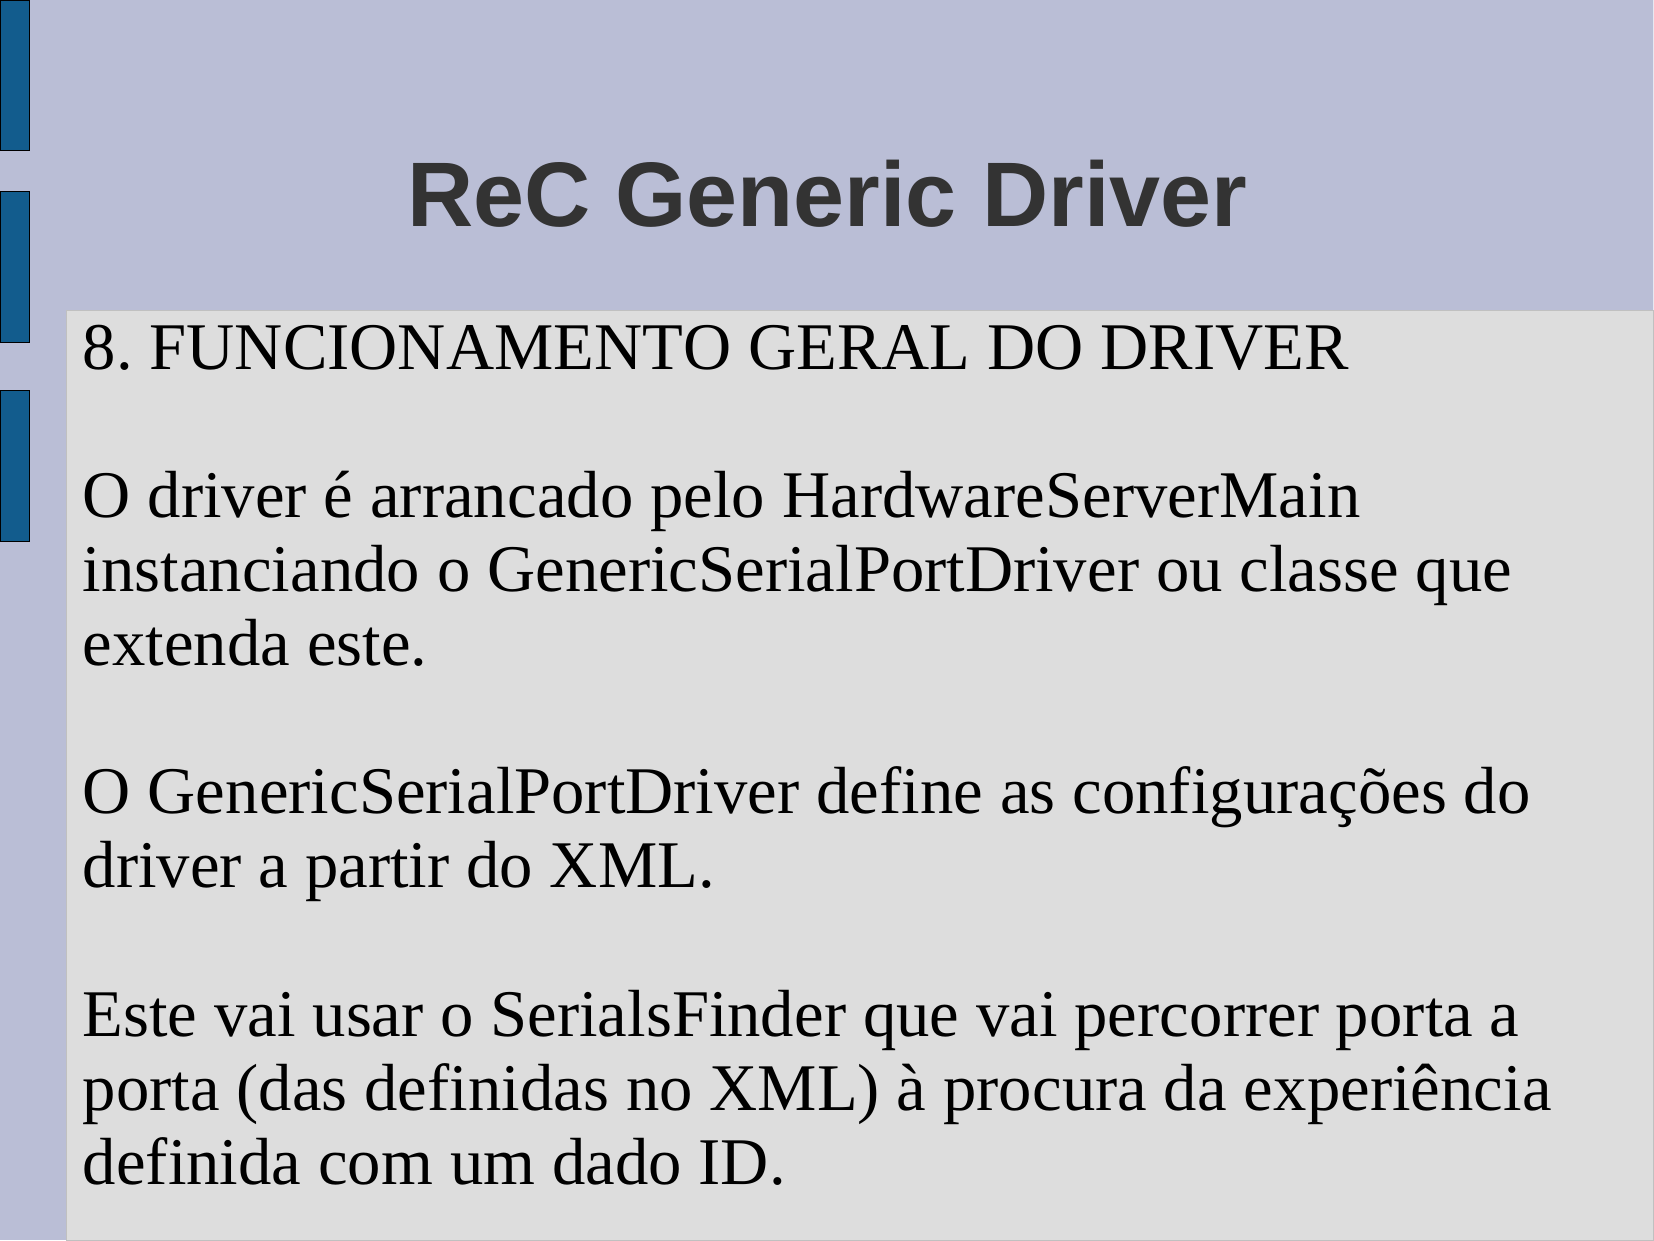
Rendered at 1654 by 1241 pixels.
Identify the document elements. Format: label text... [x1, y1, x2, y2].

title ReC Generic Driver [121, 91, 1534, 299]
subtitle 8. FUNCIONAMENTO GERAL DO DRIVER O driver é arrancado pelo HardwareServerMain instanciando o GenericSerialPortDriver ou classe que extenda este. O GenericSerialPortDriver define as configurações do driver a partir do XML. Este vai usar o SerialsFinder que vai percorrer porta a porta (das definidas no XML) à procura da experiência definida com um dado ID. [82, 310, 1571, 1199]
